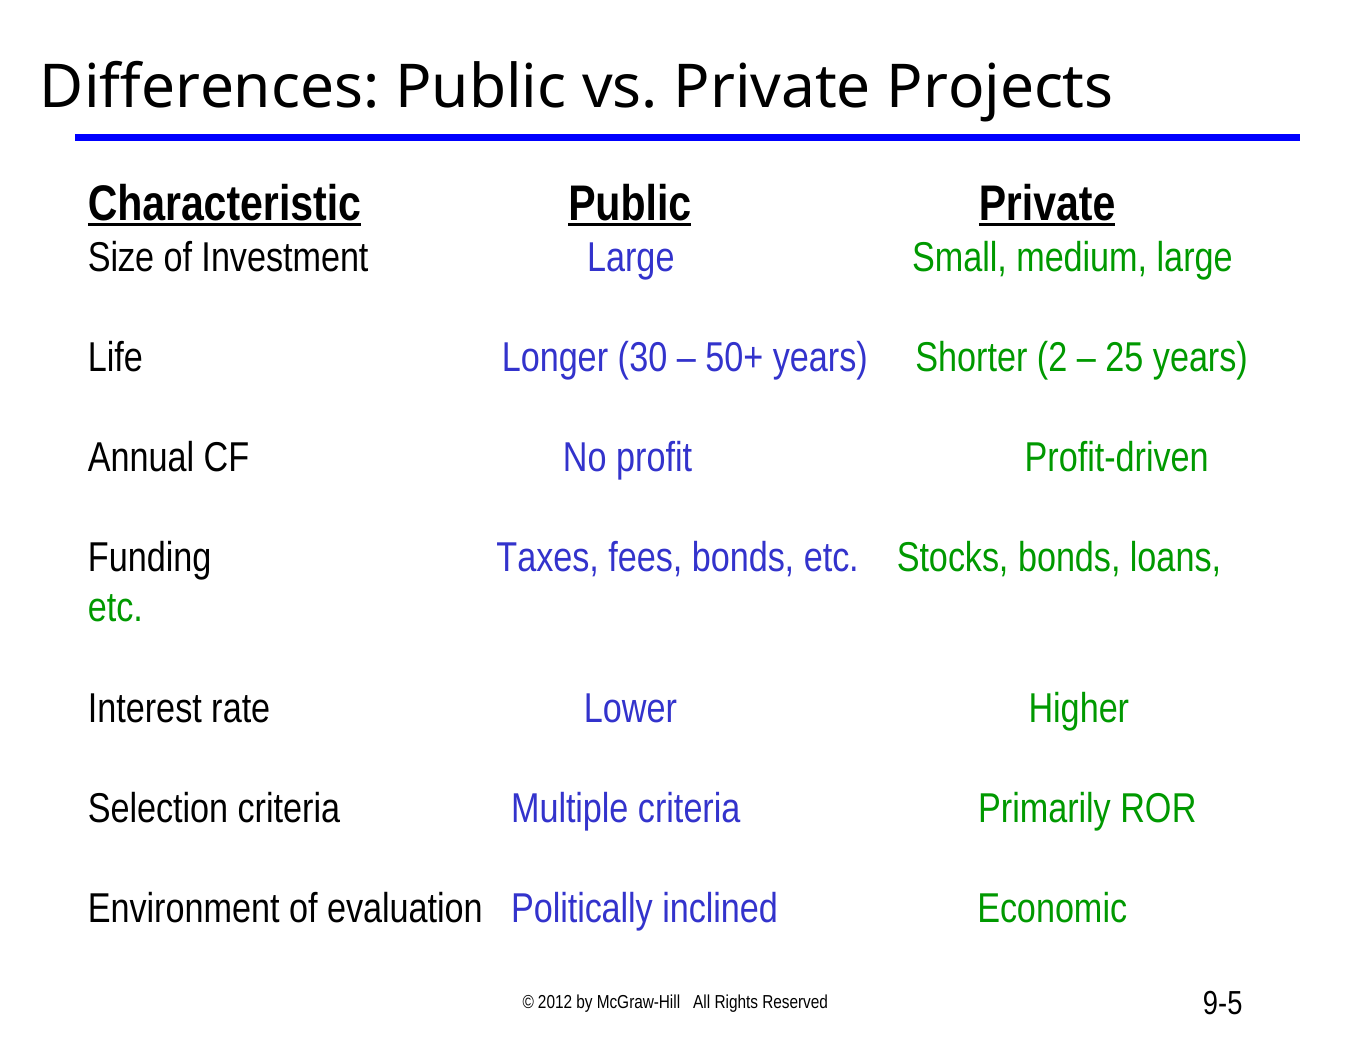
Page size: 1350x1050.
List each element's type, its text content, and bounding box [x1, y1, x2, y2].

title Differences: Public vs. Private Projects [24, 12, 1322, 163]
text_box 9-<number> [953, 973, 1258, 1030]
text_box Characteristic Public Private Size of Investment Large Small, medium, large Life Longer (30 – 50+ years) Shorter (2 – 25 years) Annual CF No profit Profit-driven Funding Taxes, fees, bonds, etc. Stocks, bonds, loans, etc. Interest rate Lower Higher Selection criteria Multiple criteria Primarily ROR Environment of evaluation Politically inclined Economic [73, 162, 1295, 939]
text_box © 2012 by McGraw-Hill All Rights Reserved [447, 973, 903, 1030]
